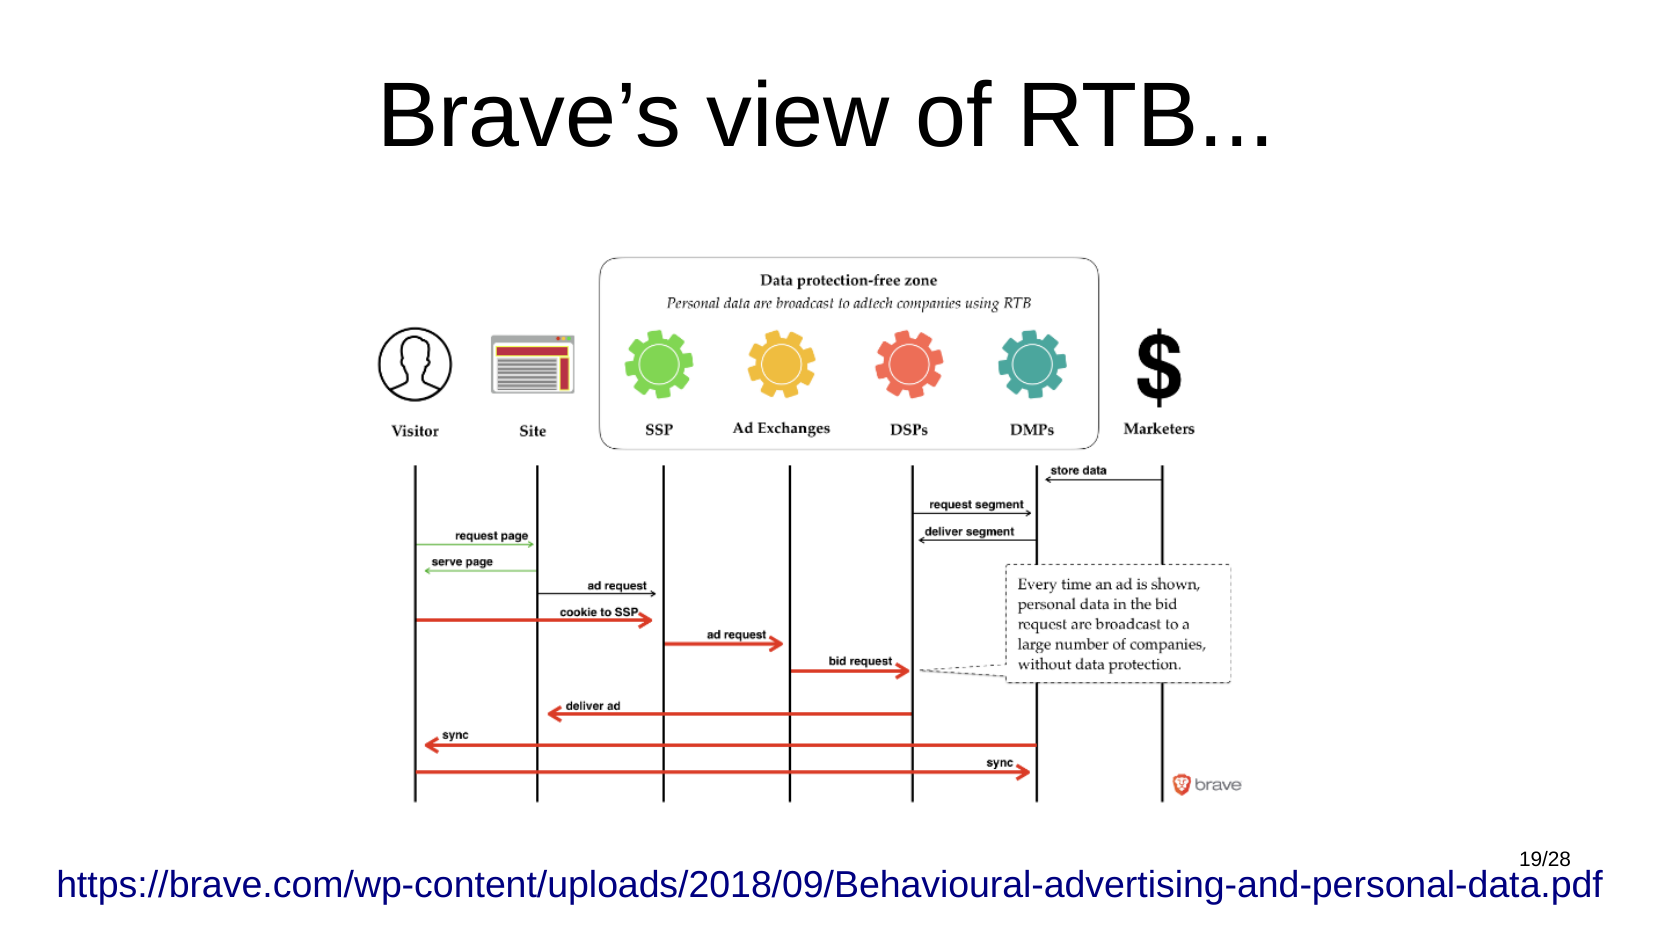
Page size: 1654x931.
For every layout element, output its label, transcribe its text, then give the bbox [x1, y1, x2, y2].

title Brave’s view of RTB... [82, 37, 1571, 193]
picture [330, 236, 1330, 827]
text_box https://brave.com/wp-content/uploads/2018/09/Behavioural-advertising-and-personal-data.pdf [41, 856, 1619, 914]
